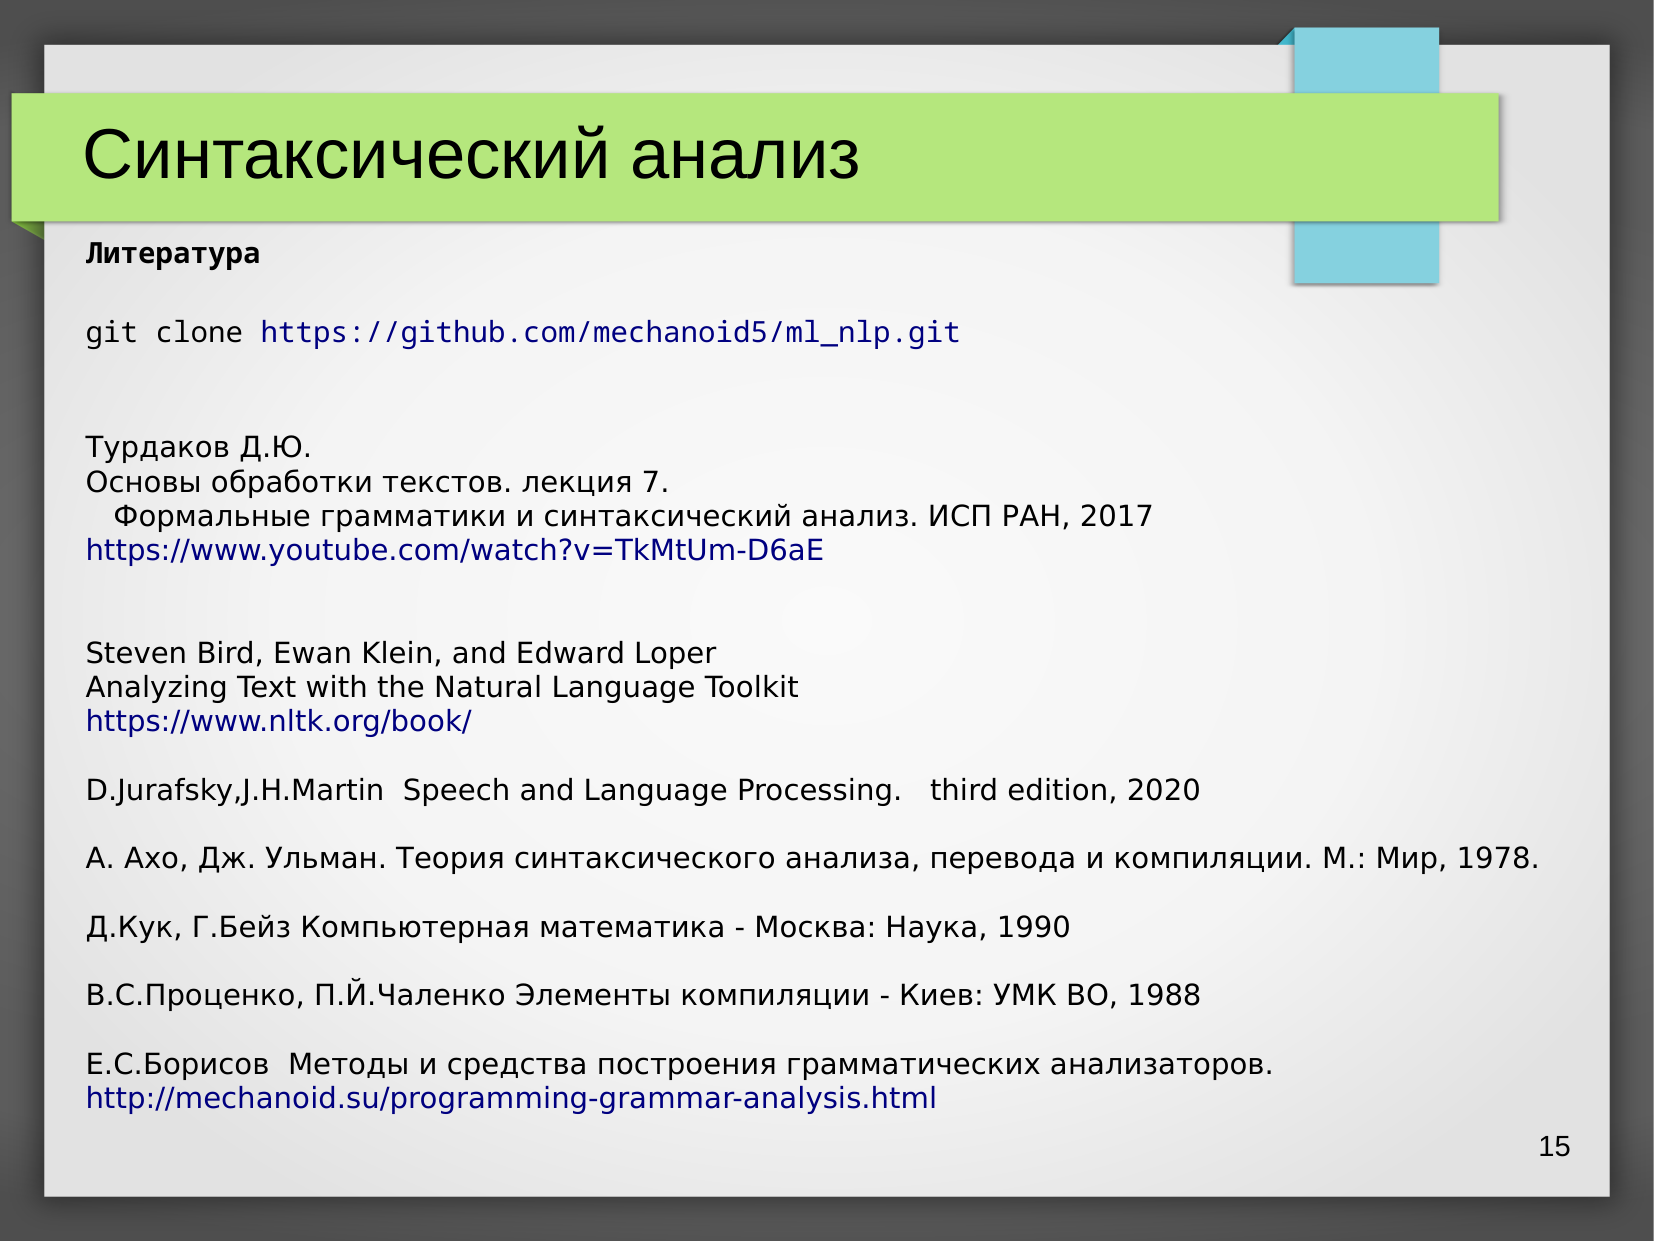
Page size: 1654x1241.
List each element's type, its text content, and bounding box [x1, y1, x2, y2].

text_box Литература git clone https://github.com/mechanoid5/ml_nlp.git Турдаков Д.Ю. Основы обработки текстов. лекция 7. Формальные грамматики и синтаксический анализ. ИСП РАН, 2017 https://www.youtube.com/watch?v=TkMtUm-D6aE Steven Bird, Ewan Klein, and Edward Loper Analyzing Text with the Natural Language Toolkit https://www.nltk.org/book/ D.Jurafsky,J.H.Martin Speech and Language Processing. third edition, 2020 А. Ахо, Дж. Ульман. Теория синтаксического анализа, перевода и компиляции. М.: Мир, 1978. Д.Кук, Г.Бейз Компьютерная математика - Москва: Наука, 1990 В.С.Проценко, П.Й.Чаленко Элементы компиляции - Киев: УМК ВО, 1988 Е.С.Борисов Методы и средства построения грамматических анализаторов. http://mechanoid.su/programming-grammar-analysis.html [70, 224, 1595, 1130]
picture [0, 0, 1654, 1241]
title Синтаксический анализ [82, 114, 993, 194]
